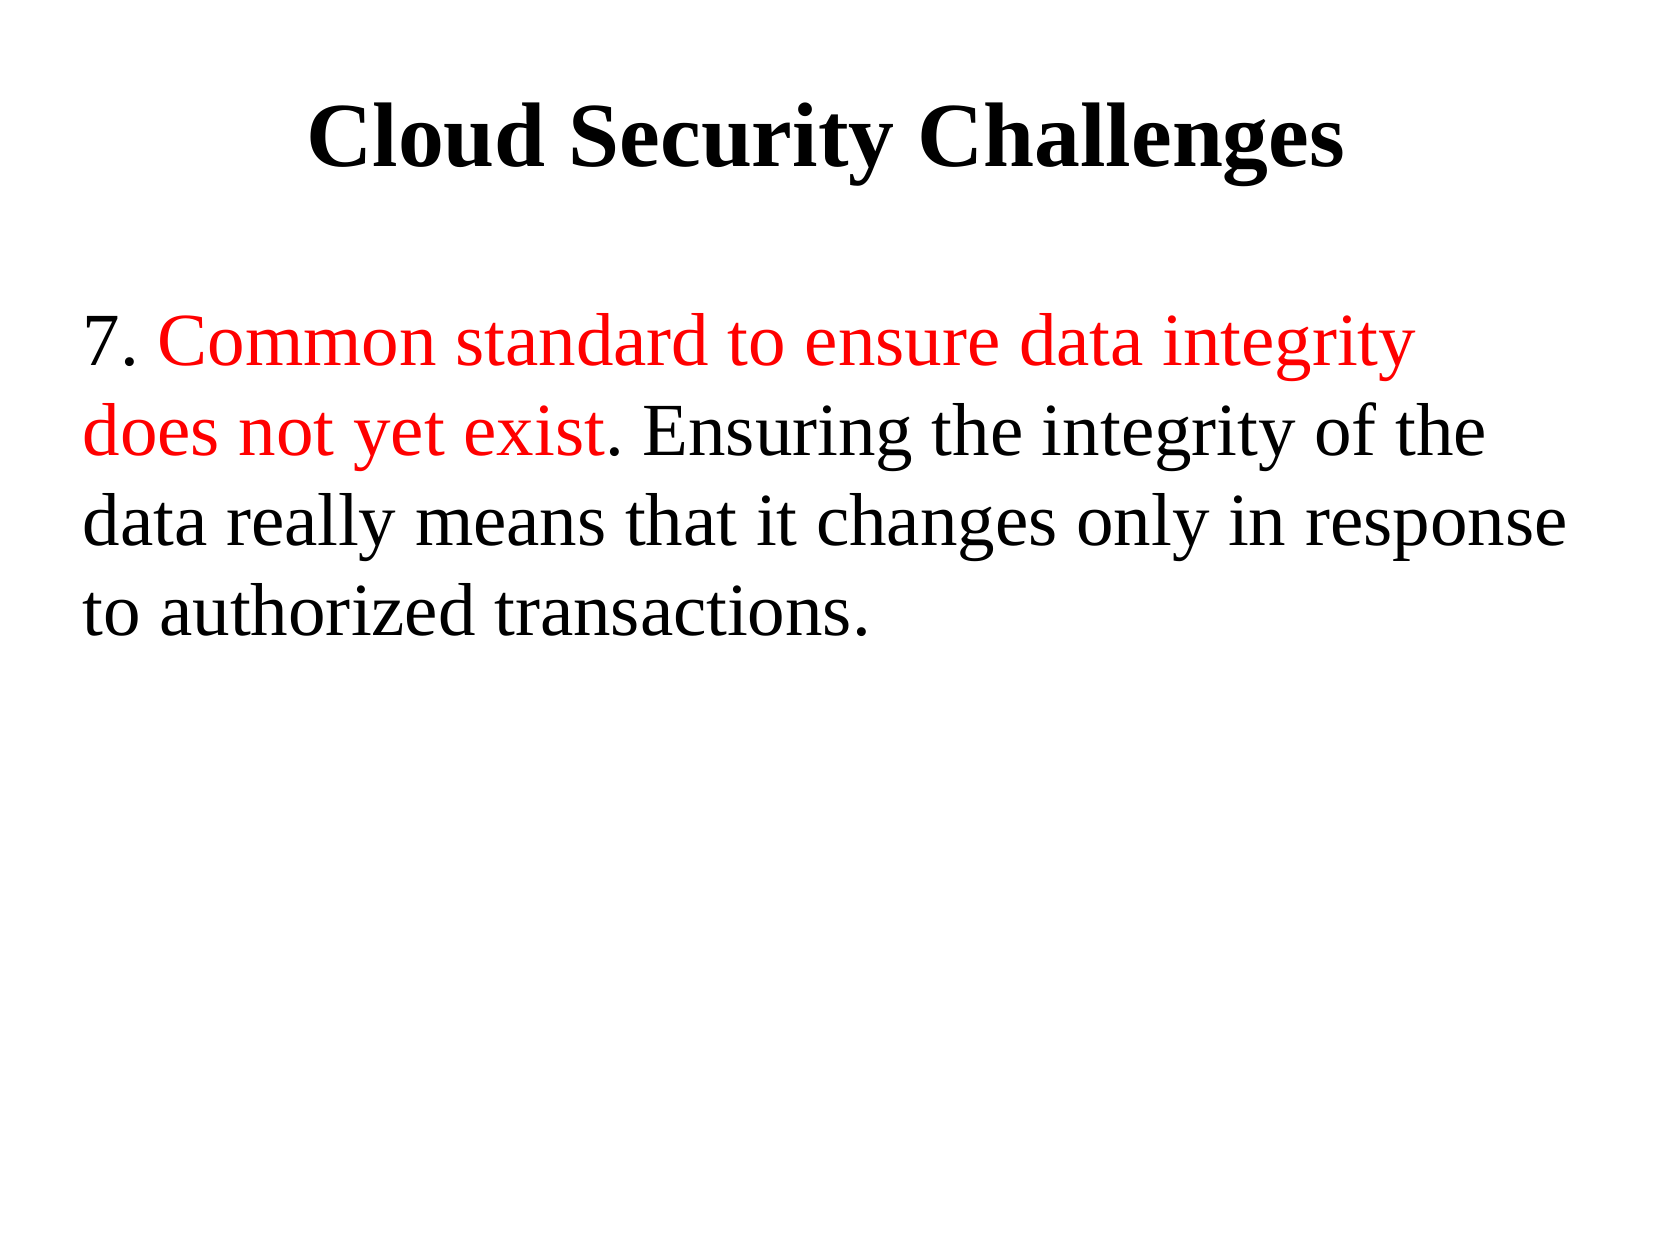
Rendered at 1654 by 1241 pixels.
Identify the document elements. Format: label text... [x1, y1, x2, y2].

title Cloud Security Challenges [82, 49, 1571, 211]
list 7. Common standard to ensure data integrity does not yet exist. Ensuring the integrity of the data really means that it changes only in response to authorized transactions. [82, 290, 1571, 1186]
